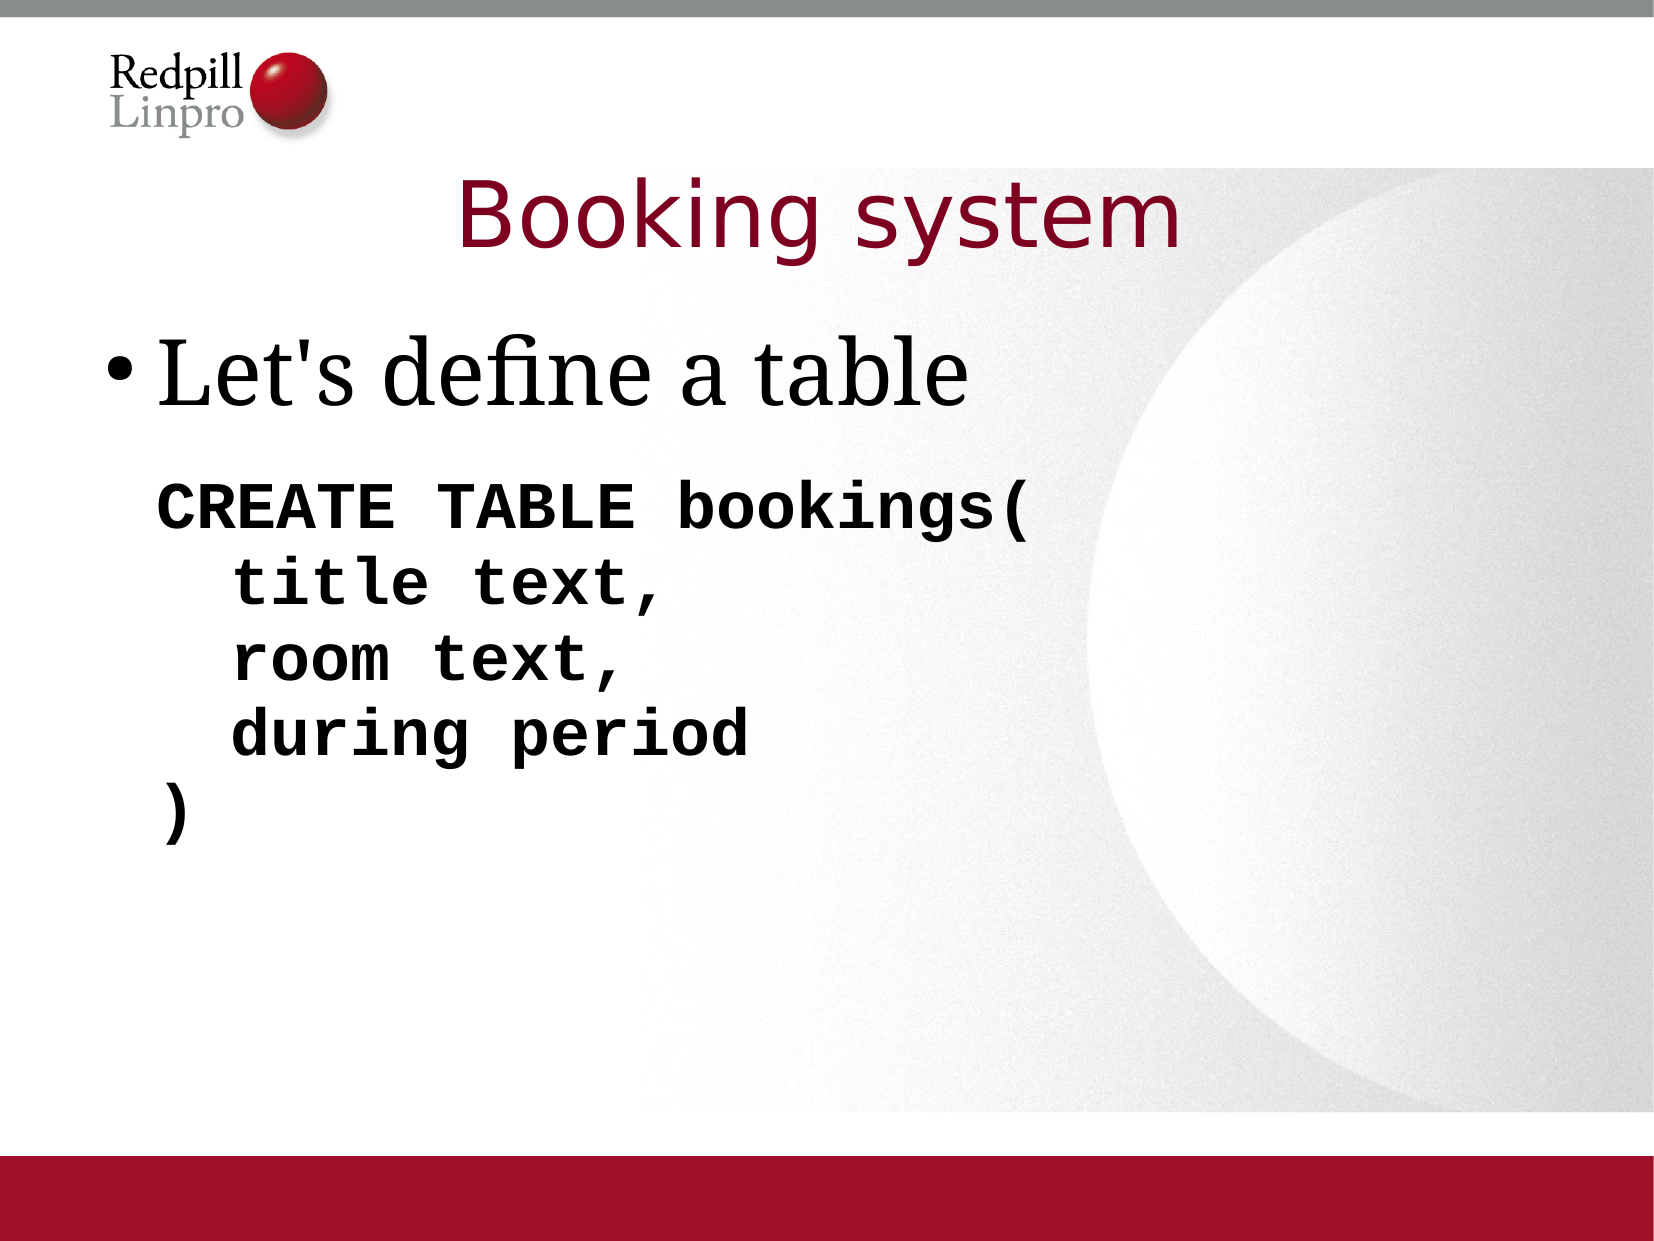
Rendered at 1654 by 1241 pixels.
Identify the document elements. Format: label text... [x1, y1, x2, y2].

list Let's define a table CREATE TABLE bookings( title text, room text, during period ) [85, 307, 1574, 1112]
picture [0, 0, 1654, 1241]
title Booking system [76, 147, 1565, 285]
